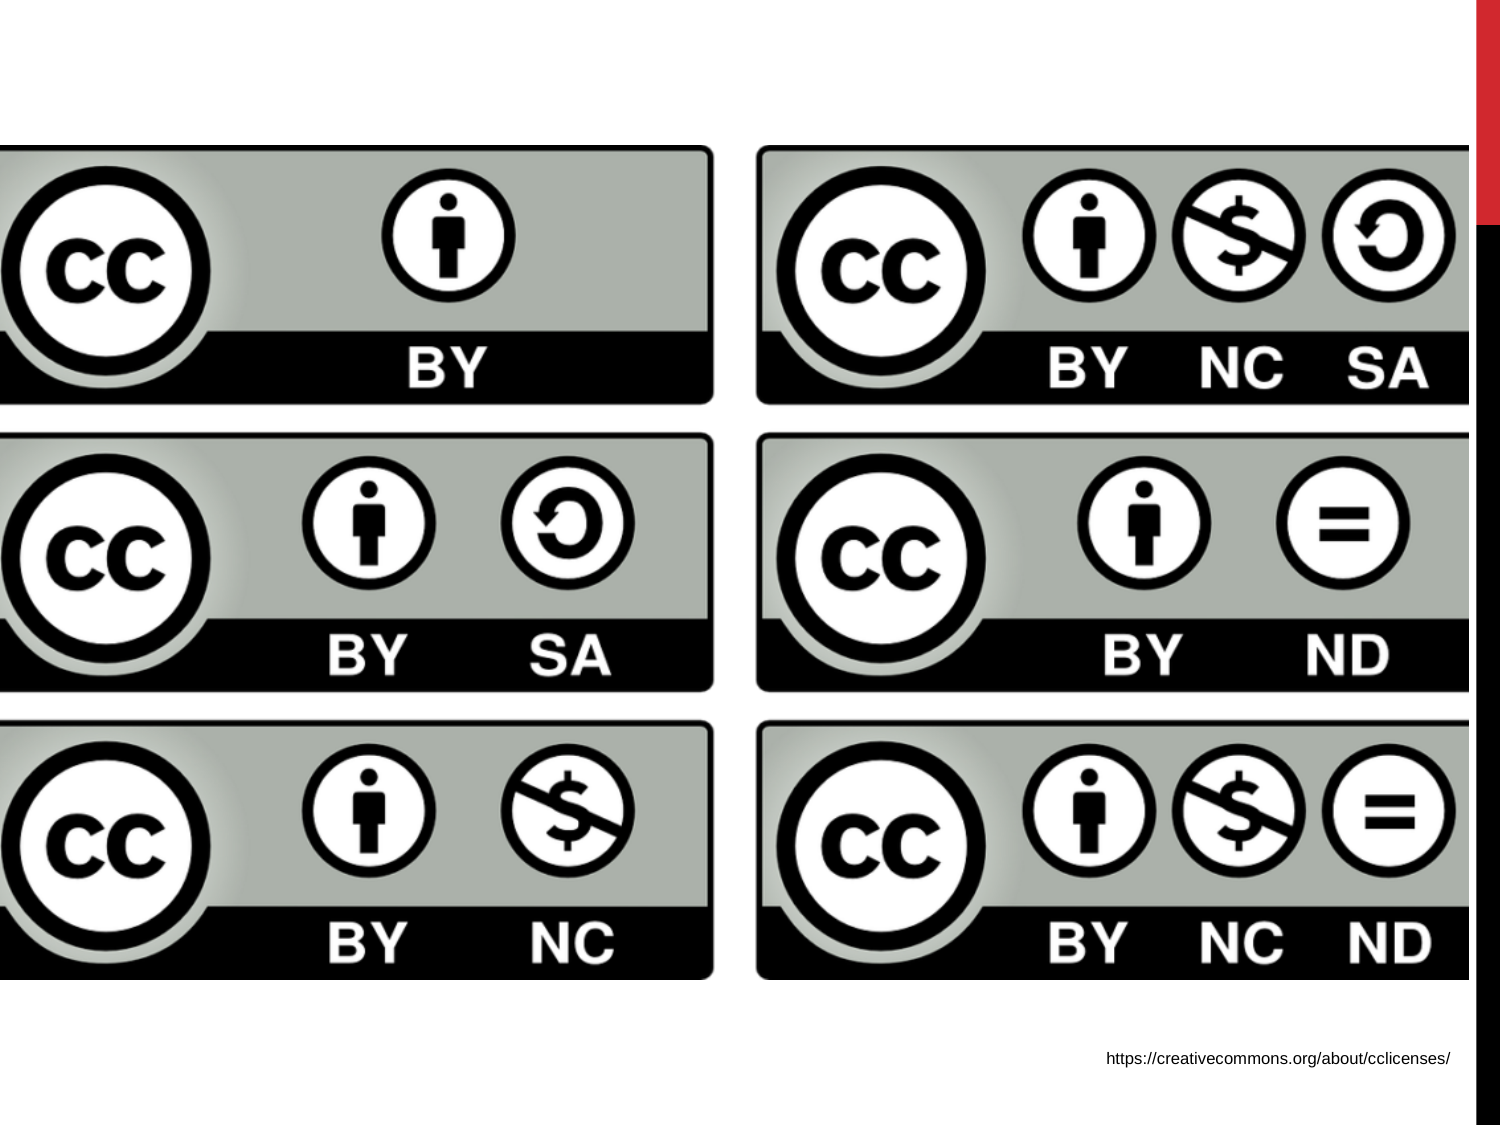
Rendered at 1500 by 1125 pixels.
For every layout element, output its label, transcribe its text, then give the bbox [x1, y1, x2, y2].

picture [0, 145, 1469, 980]
text_box https://creativecommons.org/about/cclicenses/ [1091, 1040, 1469, 1097]
